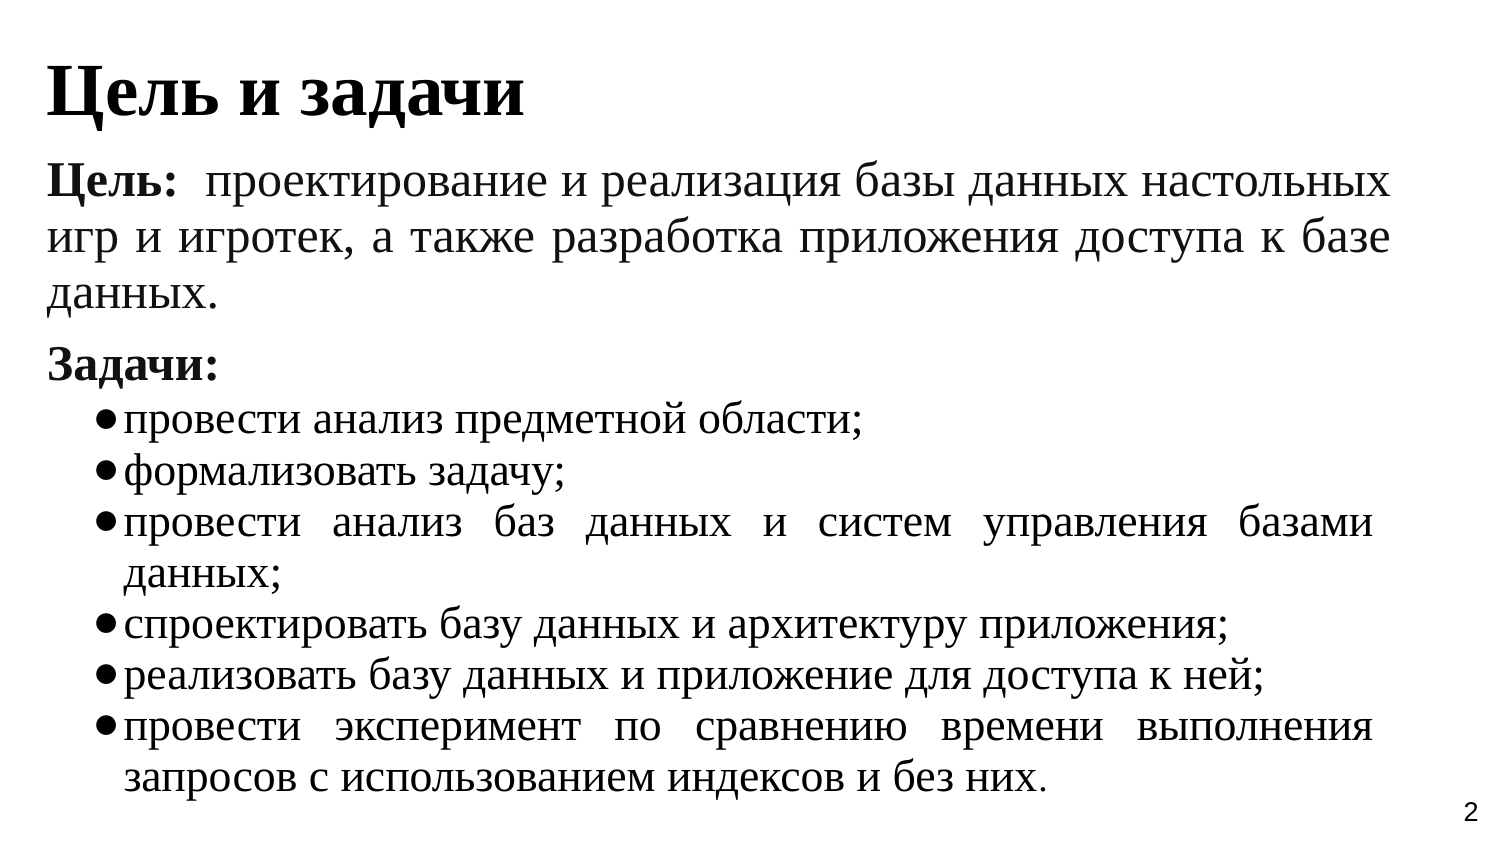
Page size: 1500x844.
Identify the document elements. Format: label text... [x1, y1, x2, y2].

text_box Задачи: [33, 326, 249, 384]
text_box провести анализ предметной области; формализовать задачу; провести анализ баз данных и систем управления базами данных; спроектировать базу данных и архитектуру приложения; реализовать базу данных и приложение для доступа к ней; провести эксперимент по сравнению времени выполнения запросов с использованием индексов и без них. [78, 383, 1388, 844]
text_box Цель и задачи [33, 36, 705, 134]
slide_number <number> [1403, 778, 1494, 844]
text_box Цель: проектирование и реализация базы данных настольных игр и игротек, а также разработка приложения доступа к базе данных. [33, 142, 1405, 358]
text_box Задачи: [105, 359, 113, 377]
